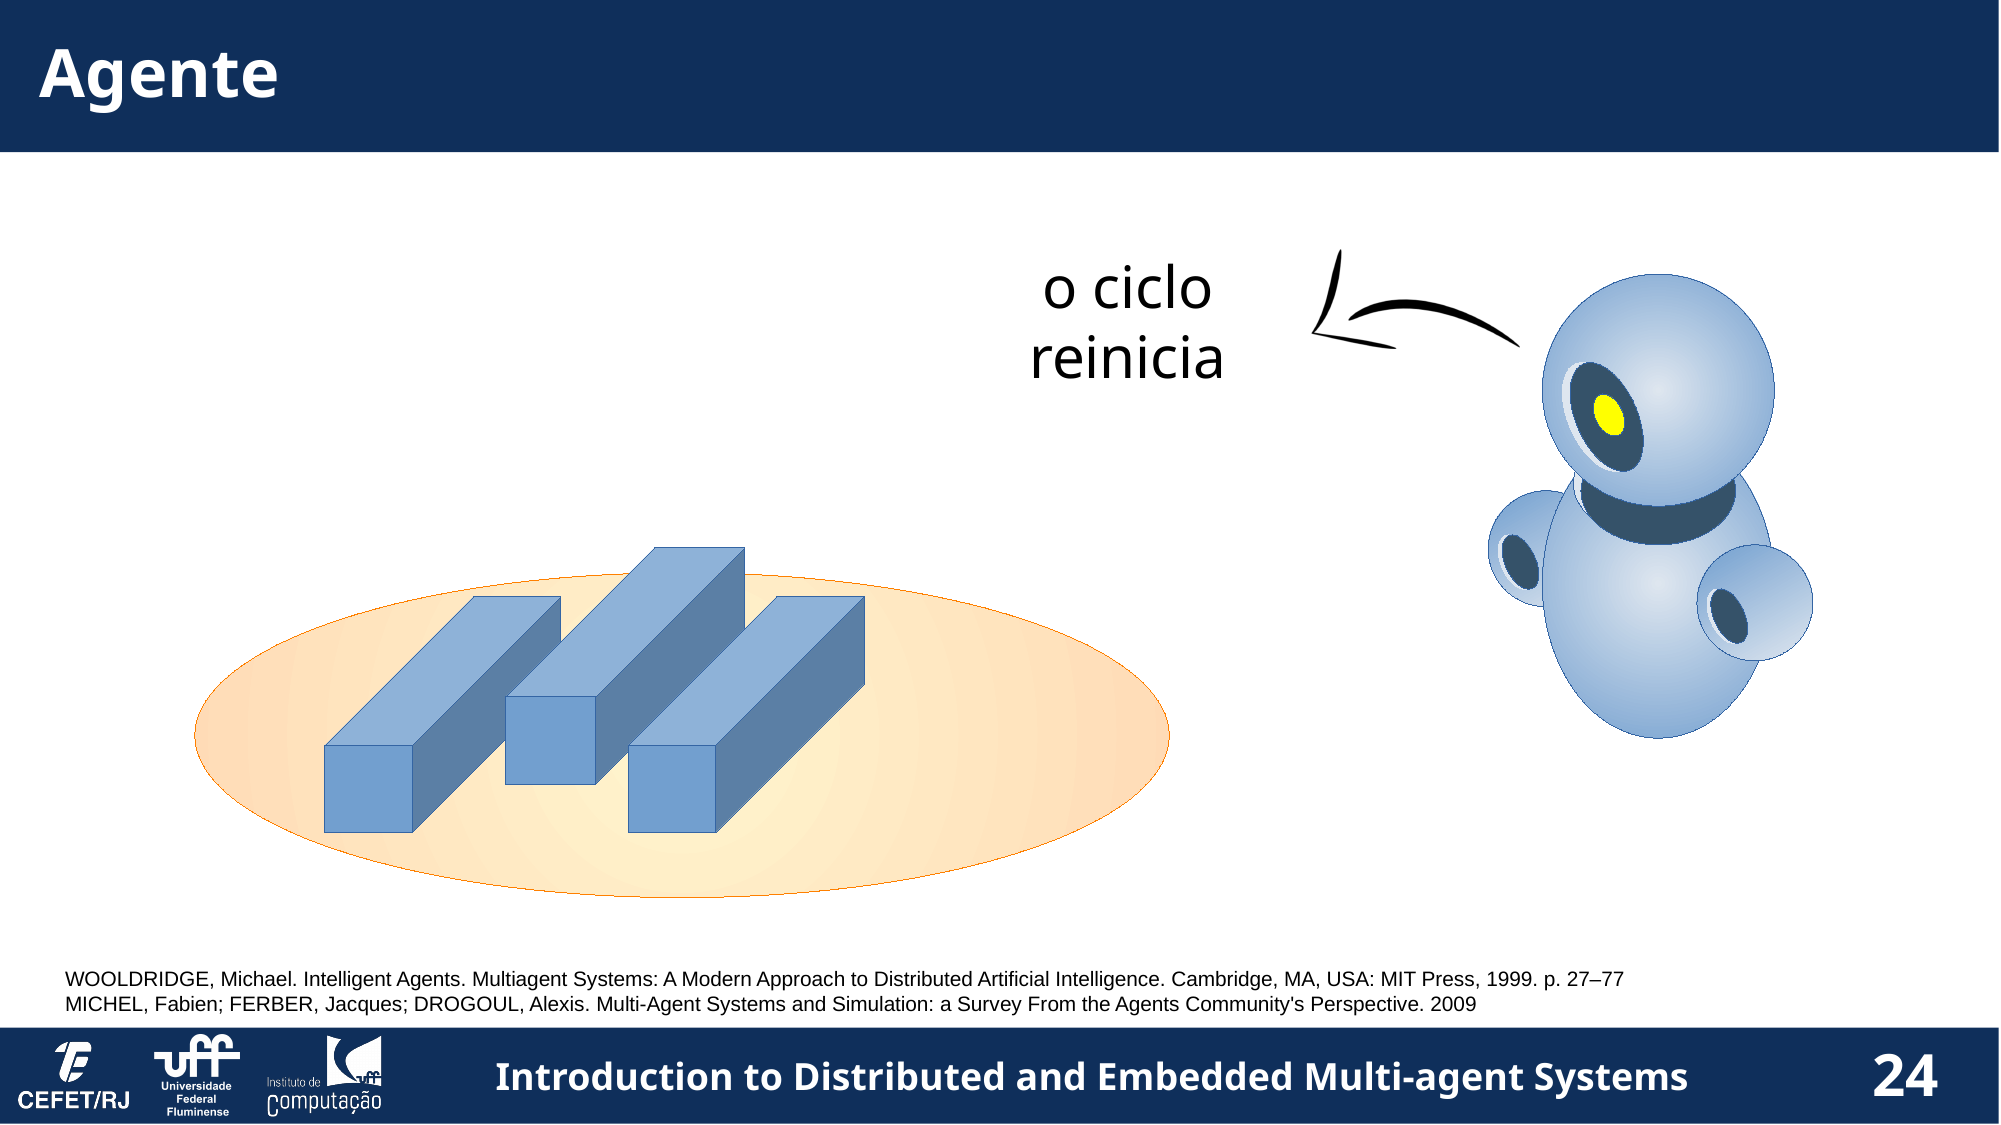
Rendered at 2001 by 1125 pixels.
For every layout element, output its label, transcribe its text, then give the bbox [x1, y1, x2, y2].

picture [153, 1033, 241, 1121]
picture [265, 1033, 383, 1117]
picture [1311, 249, 1520, 349]
text_box Agente [25, 23, 1999, 119]
text_box o ciclo reinicia [950, 243, 1306, 398]
picture [18, 1021, 129, 1125]
text_box [194, 549, 1170, 898]
text_box [1488, 274, 1813, 739]
text_box WOOLDRIDGE, Michael. Intelligent Agents. Multiagent Systems: A Modern Approach to Distributed Artificial Intelligence. Cambridge, MA, USA: MIT Press, 1999. p. 27–77 MICHEL, Fabien; FERBER, Jacques; DROGOUL, Alexis. Multi-Agent Systems and Simulation: a Survey From the Agents Community's Perspective. 2009 [50, 958, 1969, 1024]
